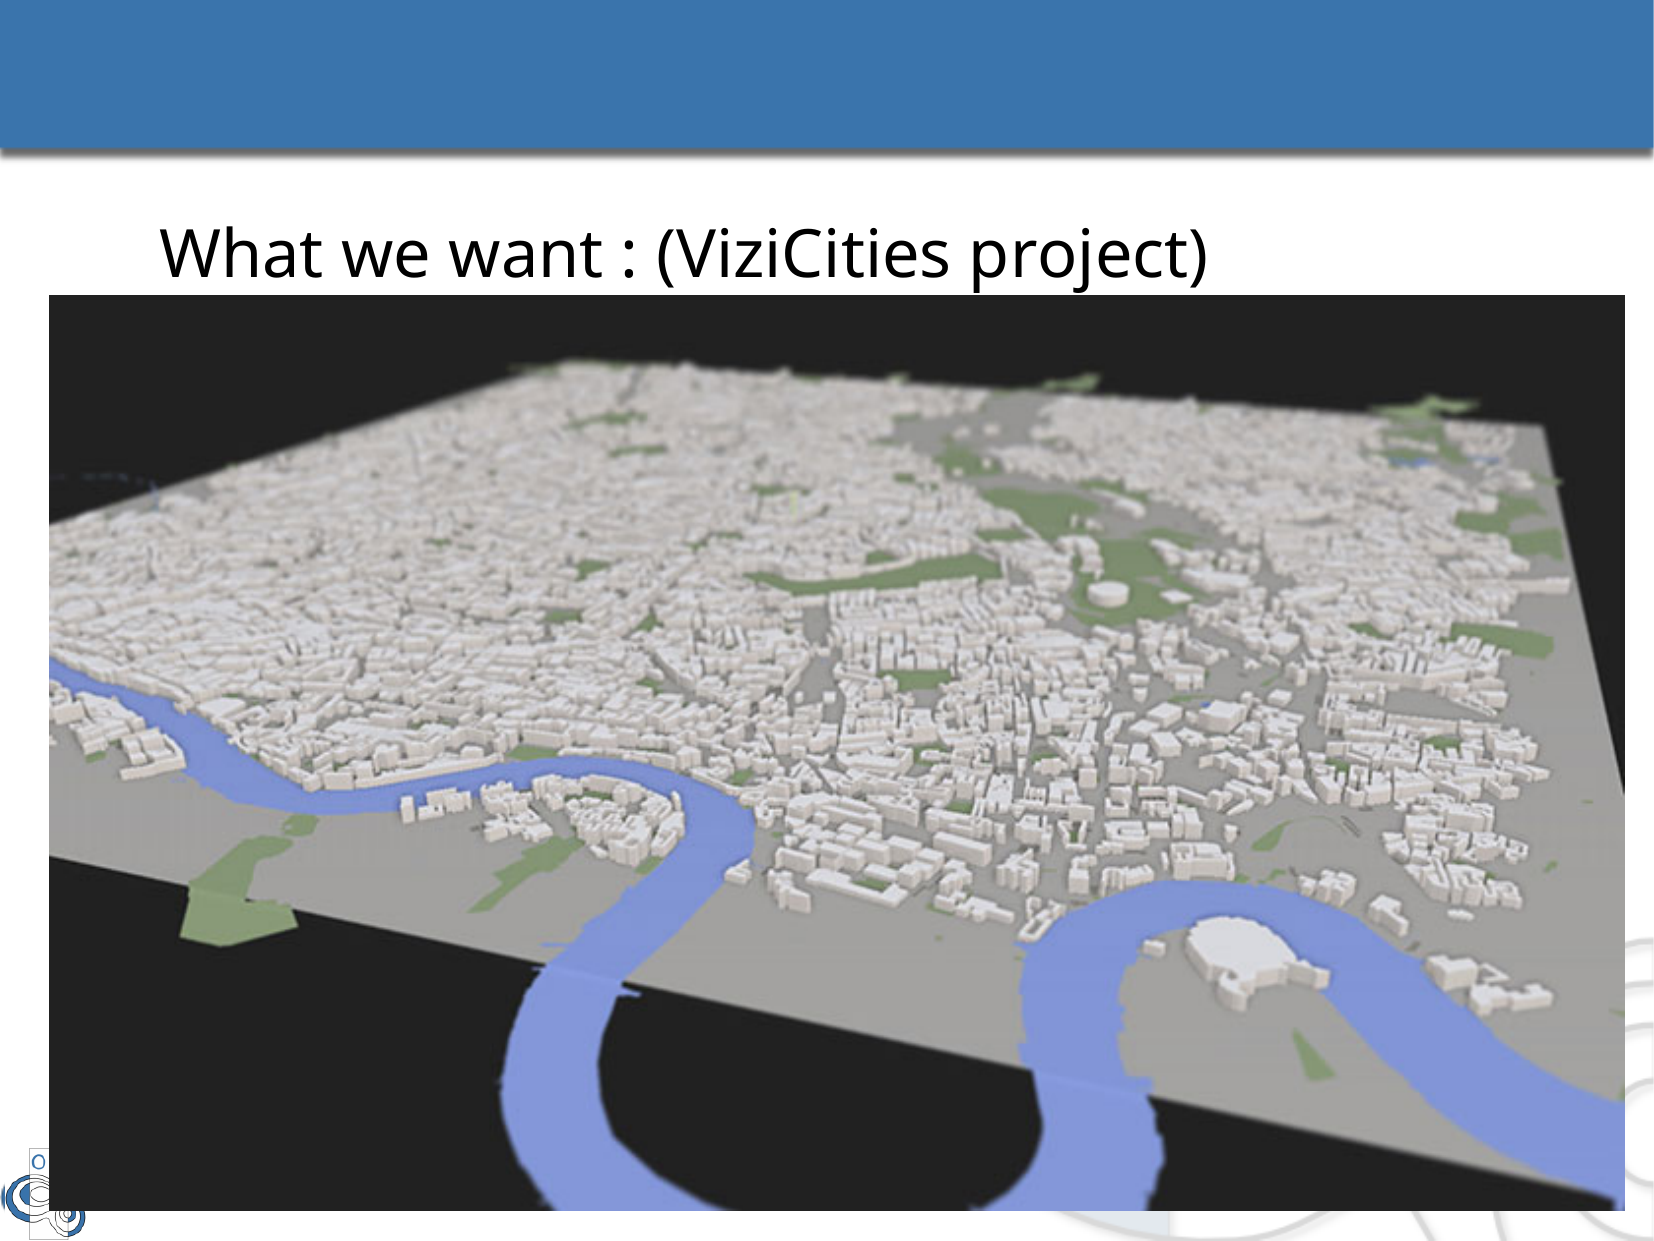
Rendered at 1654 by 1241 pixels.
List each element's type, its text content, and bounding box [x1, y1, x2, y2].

list What we want : (ViziCities project) [88, 206, 1577, 295]
picture [0, 0, 1654, 1241]
